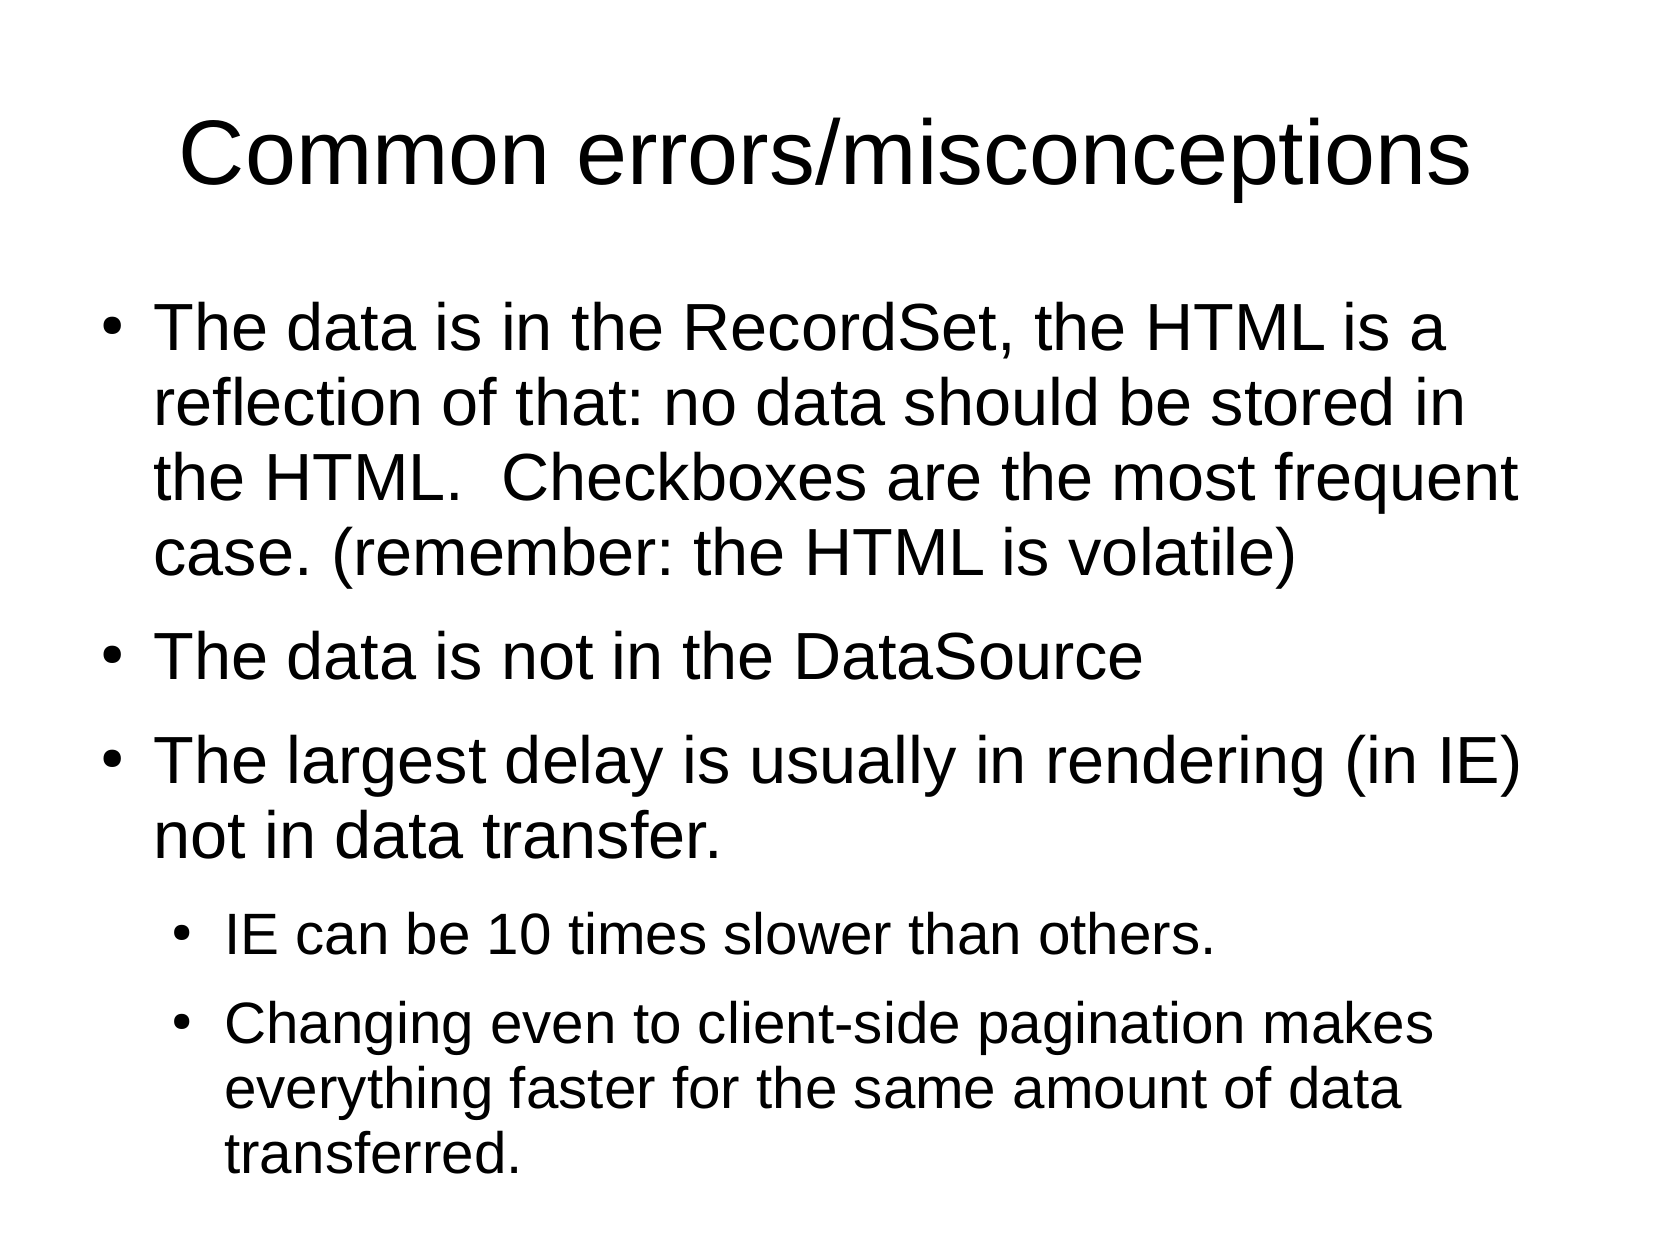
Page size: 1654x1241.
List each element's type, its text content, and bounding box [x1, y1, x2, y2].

list The data is in the RecordSet, the HTML is a reflection of that: no data should be stored in the HTML. Checkboxes are the most frequent case. (remember: the HTML is volatile) The data is not in the DataSource The largest delay is usually in rendering (in IE) not in data transfer. IE can be 10 times slower than others. Changing even to client-side pagination makes everything faster for the same amount of data transferred. [82, 290, 1571, 1185]
title Common errors/misconceptions [82, 56, 1571, 250]
